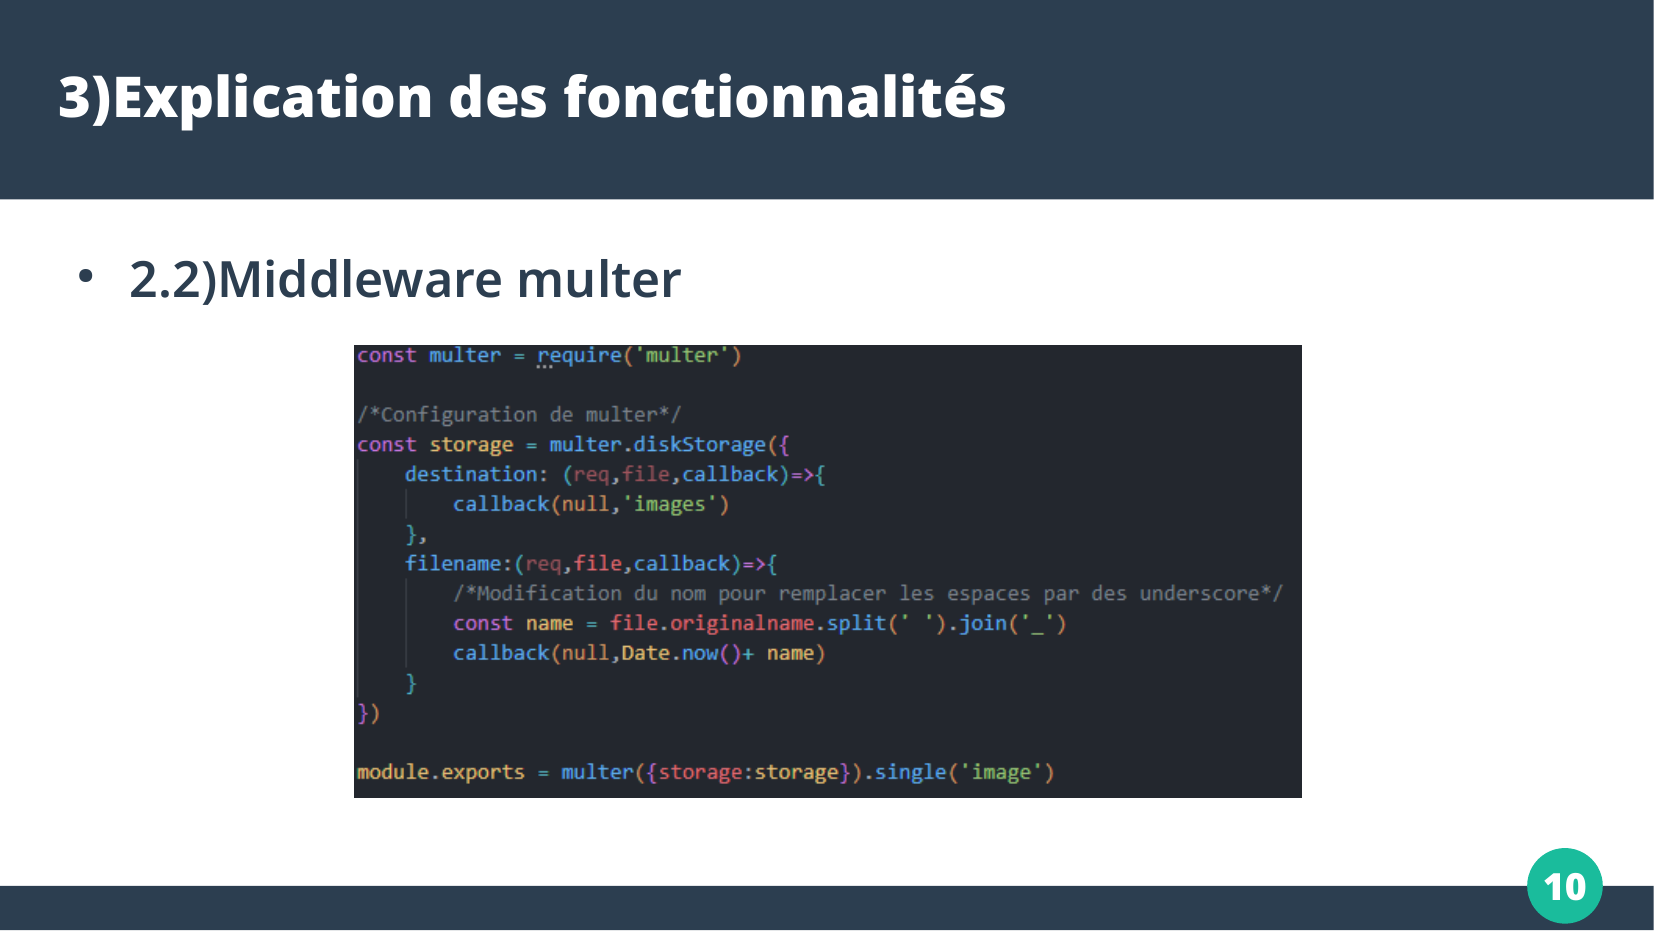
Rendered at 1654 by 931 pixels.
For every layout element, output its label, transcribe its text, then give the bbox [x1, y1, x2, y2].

title 3)Explication des fonctionnalités [59, 37, 1595, 155]
picture [354, 345, 1302, 798]
list 2.2)Middleware multer [59, 243, 1595, 864]
